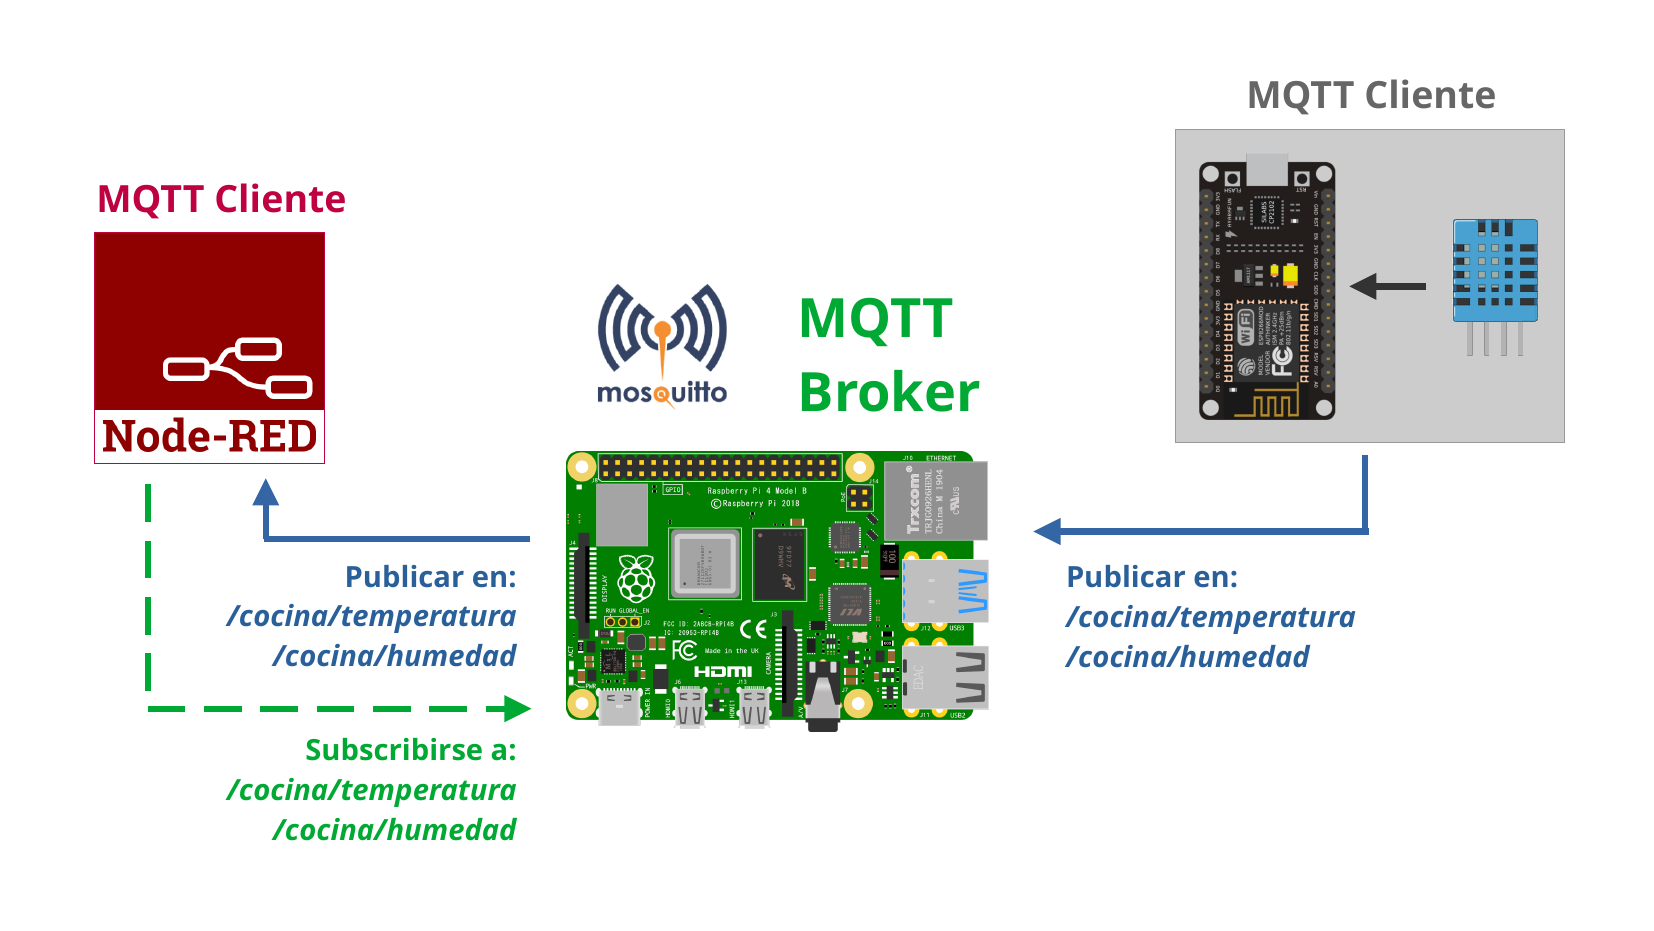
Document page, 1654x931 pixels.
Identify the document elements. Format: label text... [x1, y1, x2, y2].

picture [94, 232, 325, 464]
text_box MQTT Cliente [1231, 61, 1509, 119]
text_box Subscribirse a: /cocina/temperatura /cocina/humedad [88, 722, 532, 869]
text_box MQTT Broker [783, 271, 989, 409]
picture [1199, 153, 1343, 420]
text_box [1175, 129, 1565, 443]
picture [591, 281, 731, 414]
text_box MQTT Cliente [81, 165, 359, 223]
text_box Publicar en: /cocina/temperatura /cocina/humedad [1051, 549, 1565, 663]
picture [566, 451, 989, 732]
picture [1446, 212, 1543, 361]
text_box Publicar en: /cocina/temperatura /cocina/humedad [177, 548, 532, 722]
